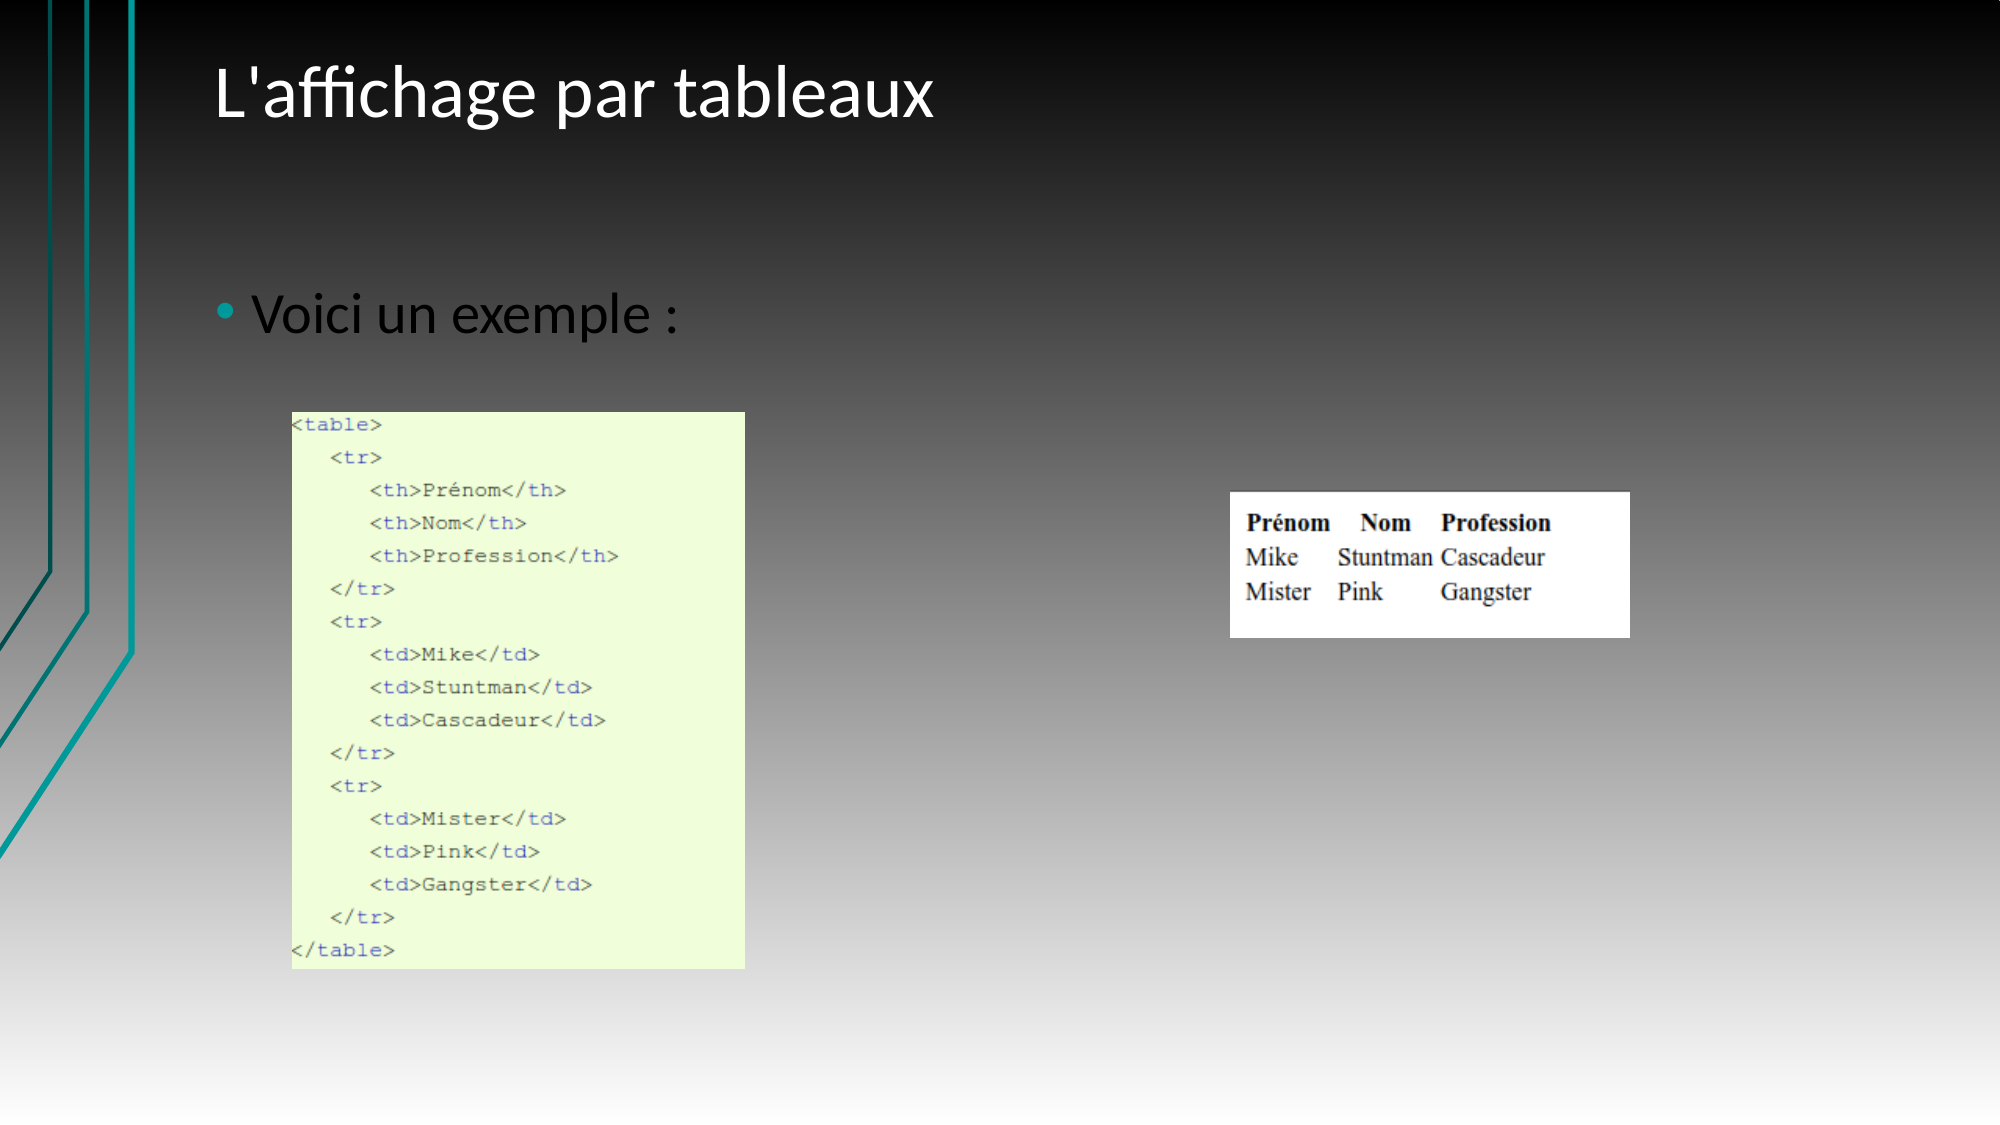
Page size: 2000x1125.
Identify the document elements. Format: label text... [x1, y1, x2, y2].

picture [292, 412, 745, 969]
text_box Voici un exemple : [200, 275, 1901, 512]
picture [1230, 489, 1630, 638]
title L'affichage par tableaux [200, 45, 1900, 149]
